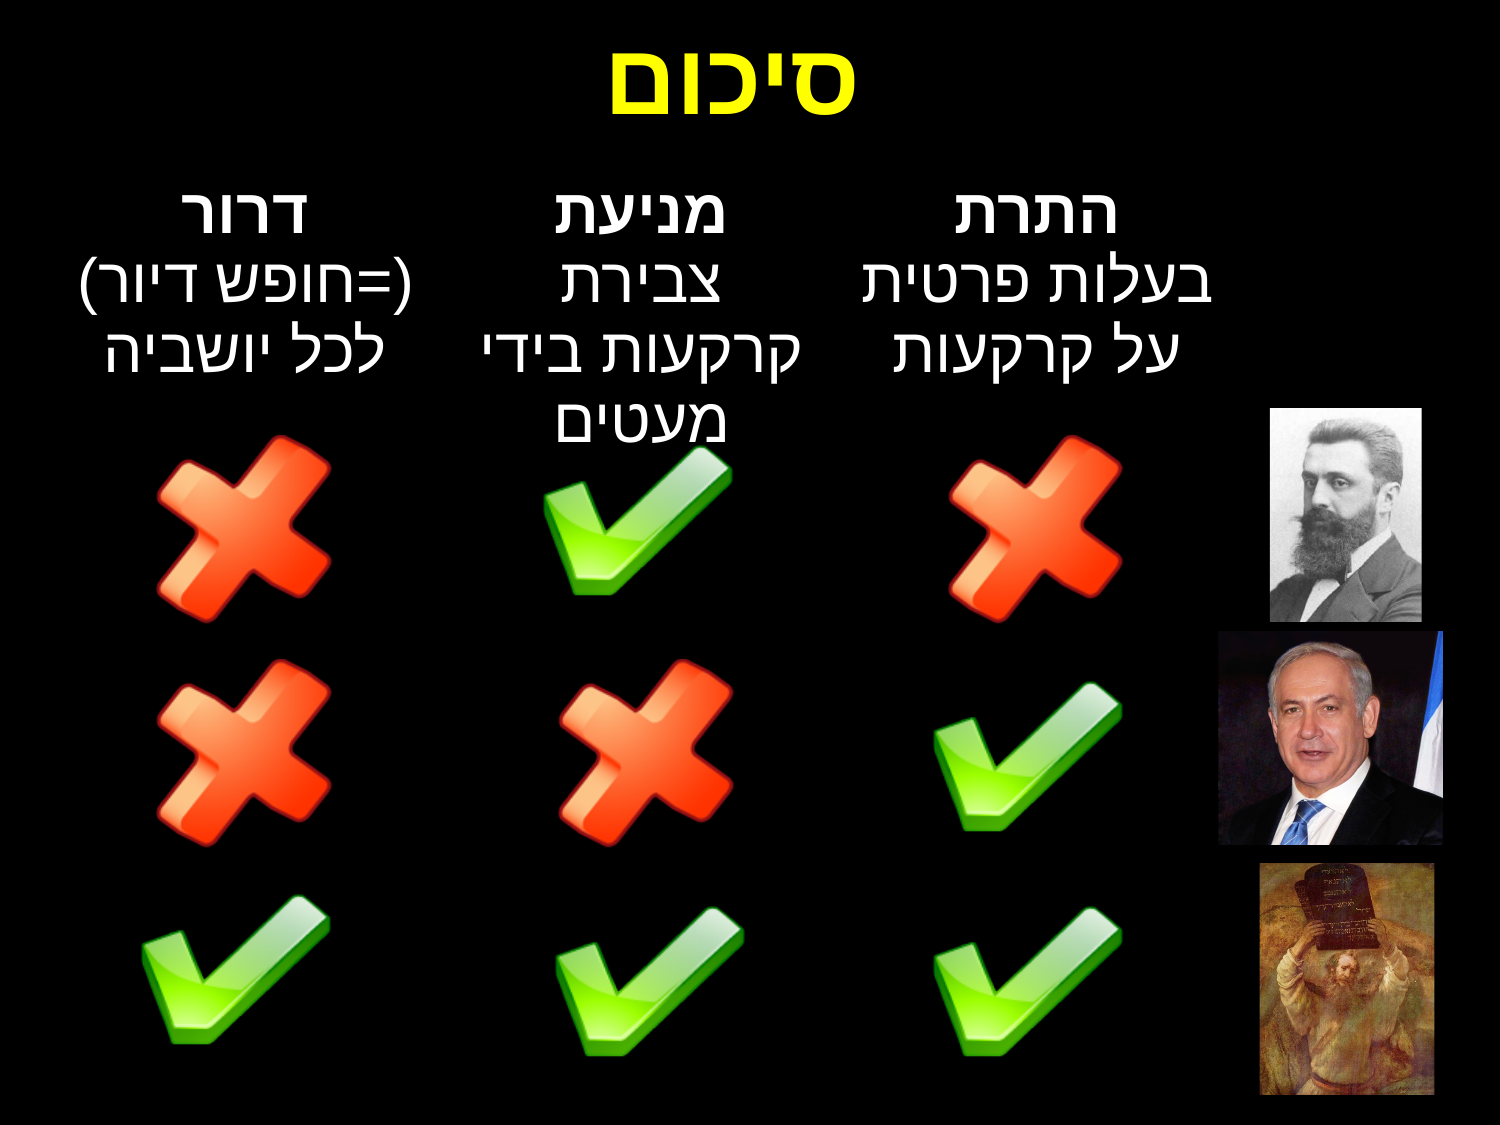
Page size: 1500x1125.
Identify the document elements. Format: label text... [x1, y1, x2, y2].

table_cell [444, 680, 840, 895]
picture [549, 656, 750, 858]
picture [927, 881, 1128, 1082]
table_header דרור (=חופש דיור) לכל יושביה [47, 162, 444, 471]
table_cell [444, 471, 840, 680]
table_cell [840, 680, 1236, 895]
table_cell [840, 471, 1236, 680]
picture [537, 420, 738, 621]
picture [147, 432, 348, 633]
picture [927, 656, 1128, 858]
table_header מניעת צבירת קרקעות בידי מעטים [444, 162, 840, 471]
text_box [1236, 631, 1443, 845]
text_box [1259, 863, 1435, 1095]
table_cell [47, 680, 444, 895]
picture [147, 656, 348, 858]
table_cell [444, 895, 840, 1104]
table_header התרת בעלות פרטית על קרקעות [840, 162, 1236, 471]
picture [135, 869, 336, 1070]
table_cell [47, 471, 444, 680]
text_box [1269, 408, 1422, 623]
table_cell [47, 895, 444, 1104]
table_cell [840, 895, 1236, 1104]
picture [939, 432, 1139, 633]
text_box סיכום [34, 0, 1431, 138]
picture [549, 881, 750, 1082]
